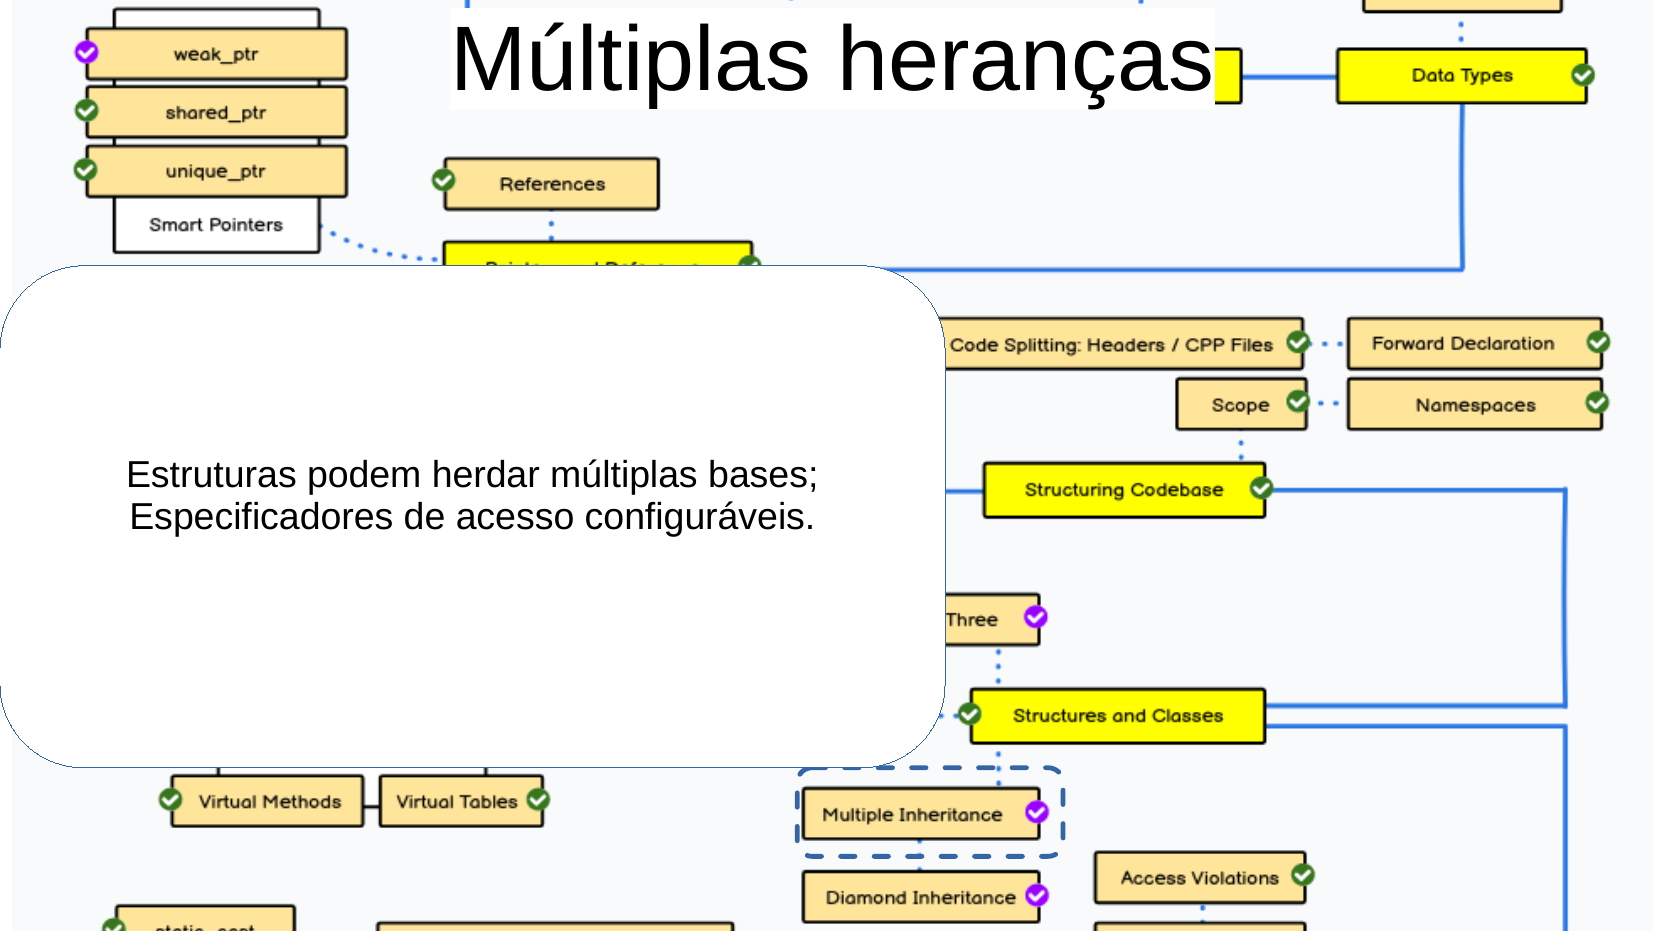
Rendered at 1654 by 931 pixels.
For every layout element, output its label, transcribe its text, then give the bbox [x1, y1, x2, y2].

title Múltiplas heranças [88, 0, 1577, 119]
picture [12, 0, 1654, 931]
text_box Estruturas podem herdar múltiplas bases; Especificadores de acesso configuráveis. [0, 265, 946, 768]
